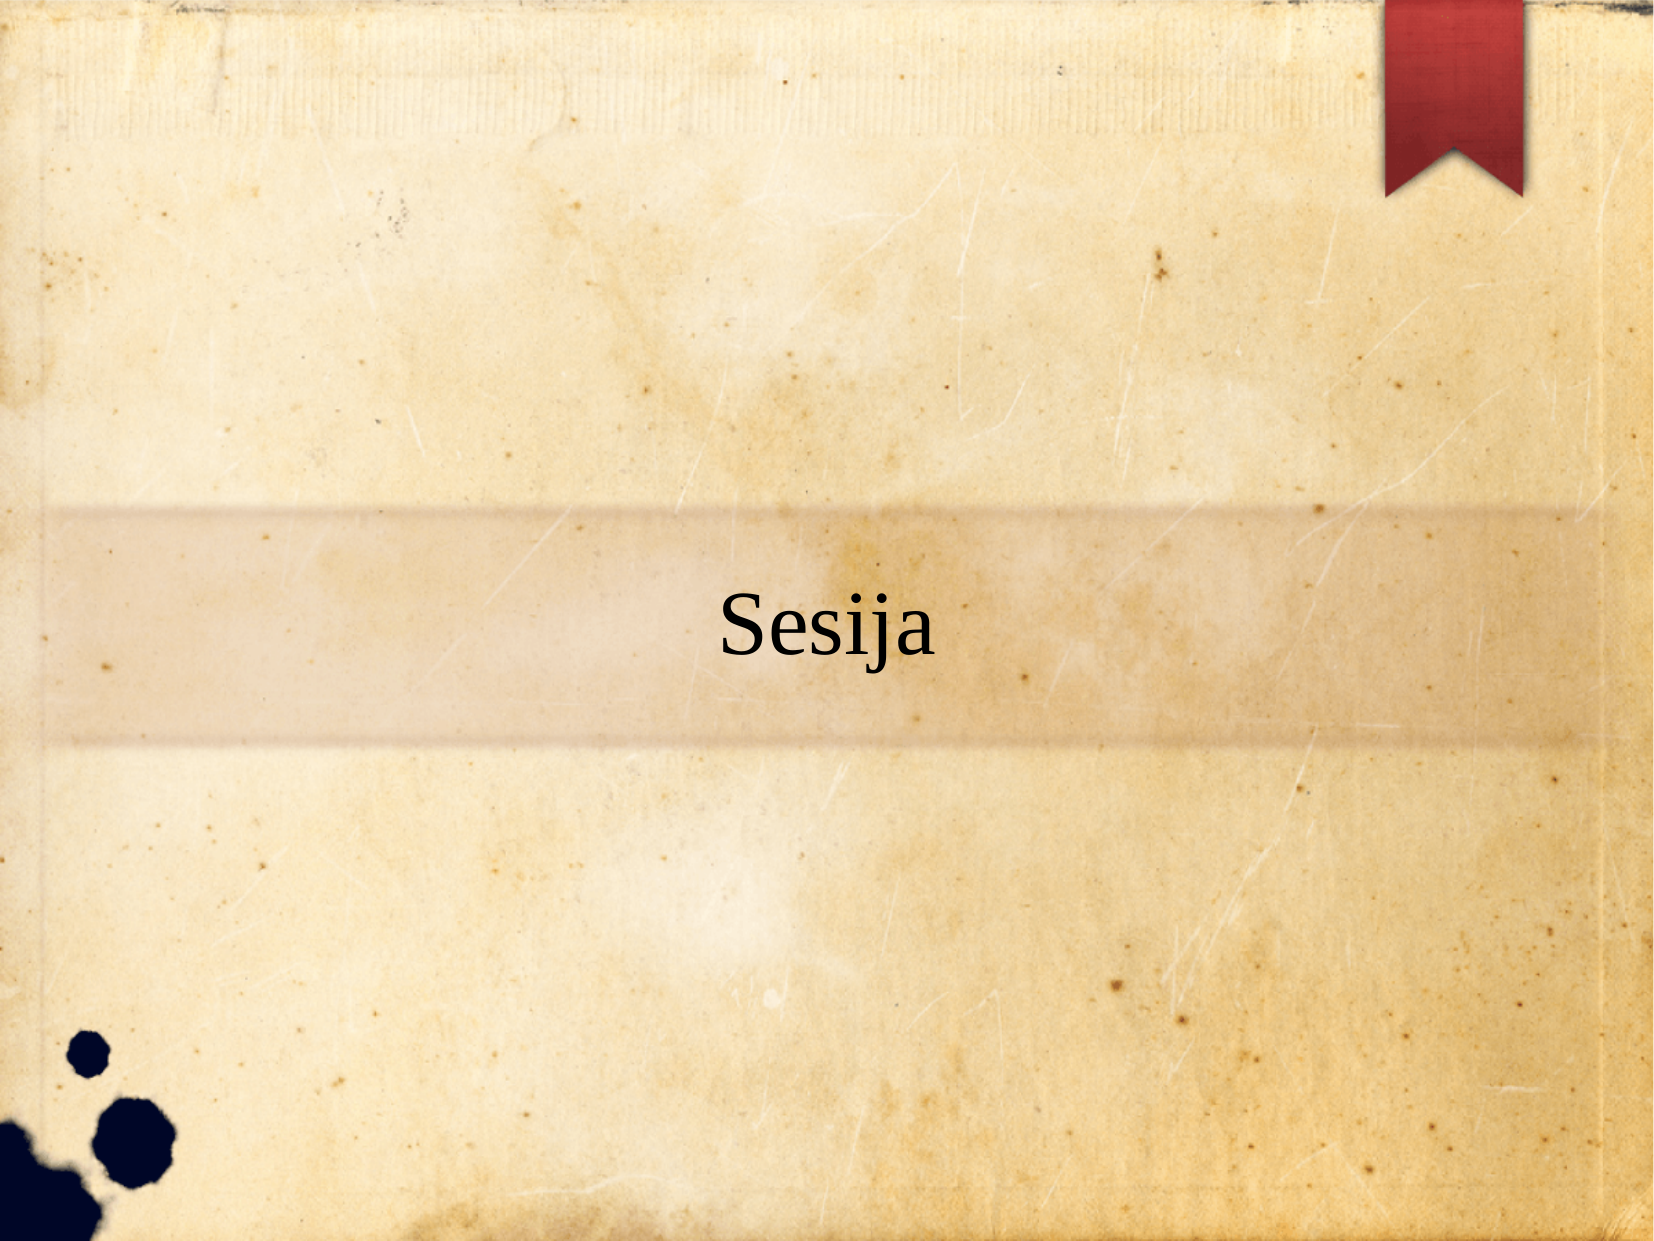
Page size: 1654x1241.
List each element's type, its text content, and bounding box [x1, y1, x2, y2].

title Sesija [82, 519, 1571, 727]
picture [0, 0, 1654, 1241]
